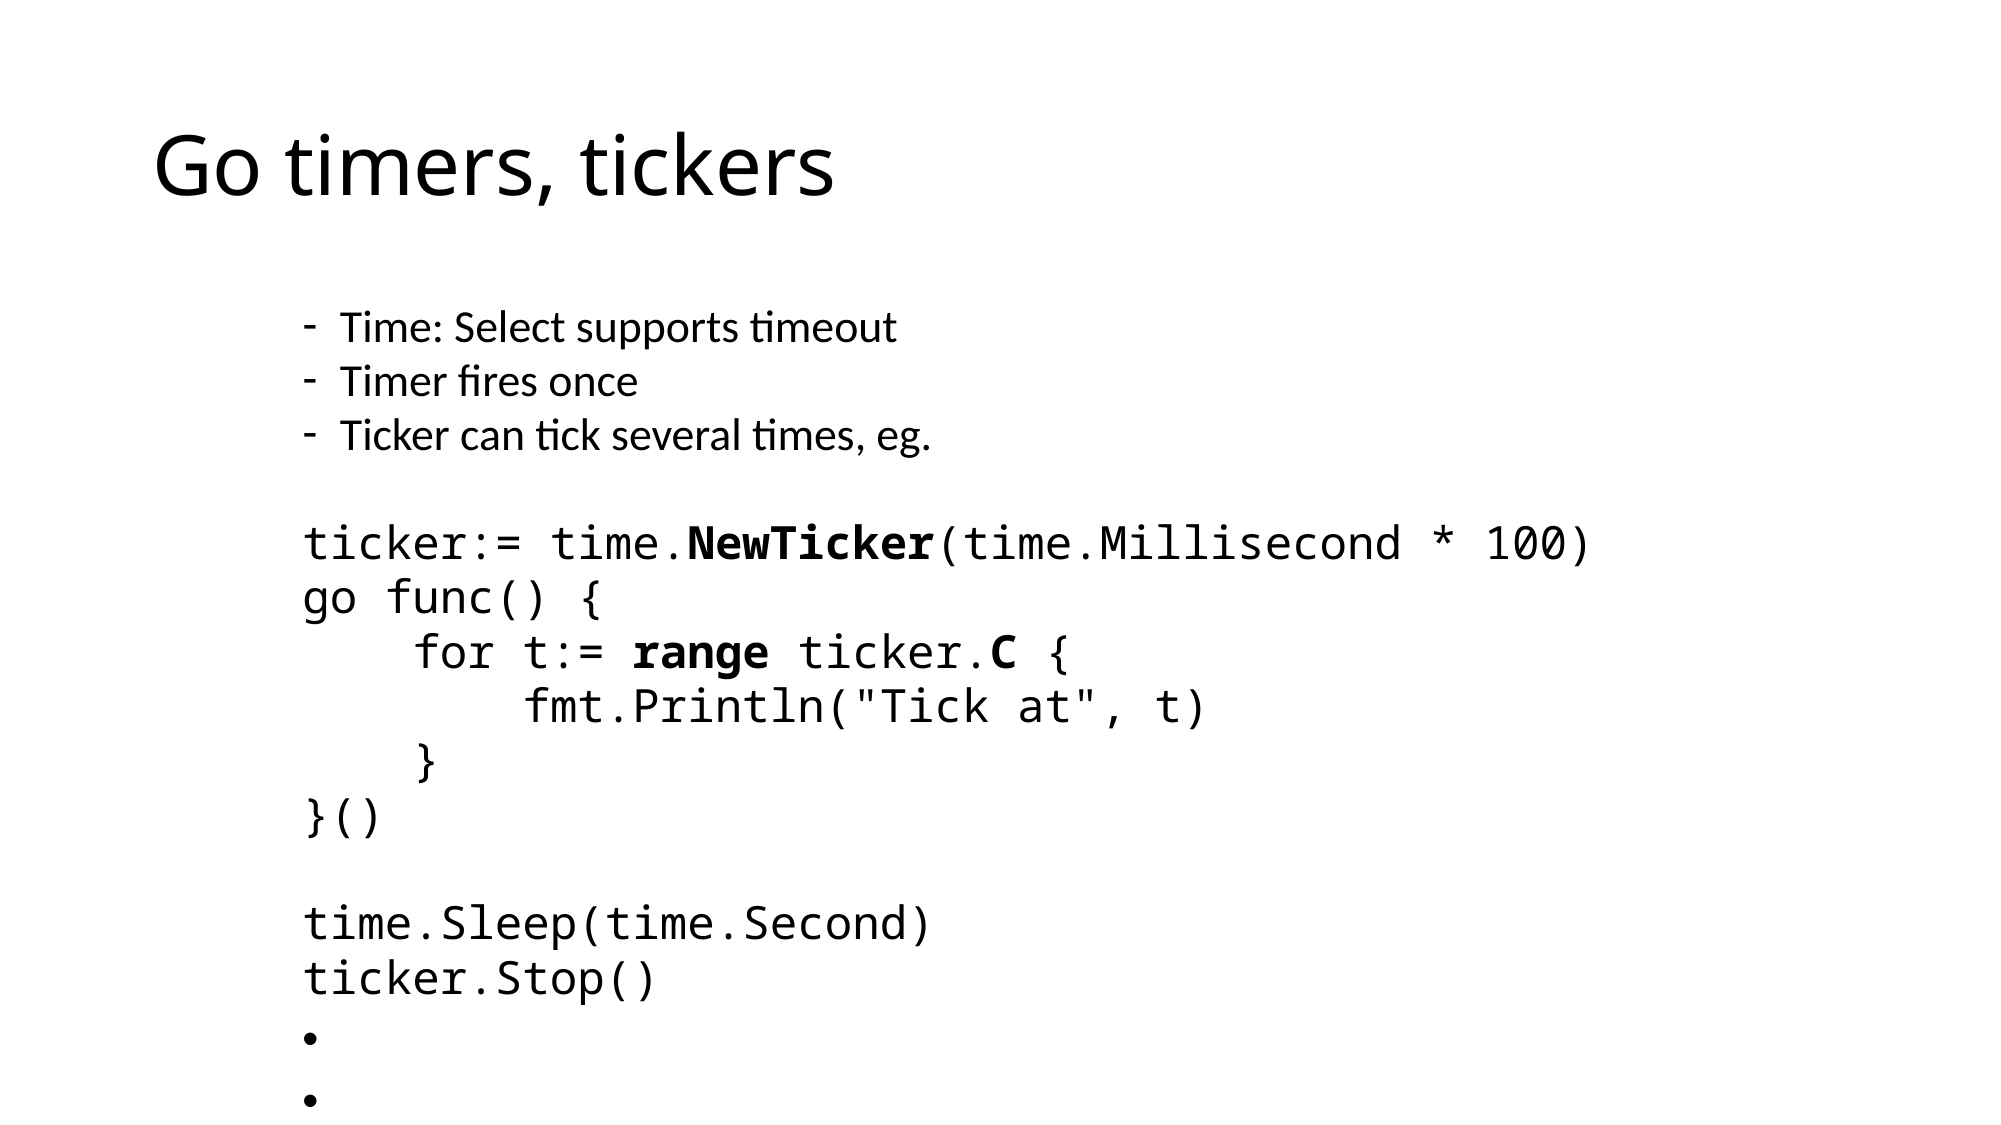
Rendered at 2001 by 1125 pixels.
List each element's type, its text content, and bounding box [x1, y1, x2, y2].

title Go timers, tickers [137, 59, 1863, 278]
list Time: Select supports timeout Timer fires once Ticker can tick several times, eg. ticker:= time.NewTicker(time.Millisecond * 100) go func() { for t:= range ticker.C { fmt.Println("Tick at", t) } }() time.Sleep(time.Second) ticker.Stop() [137, 299, 1863, 1014]
